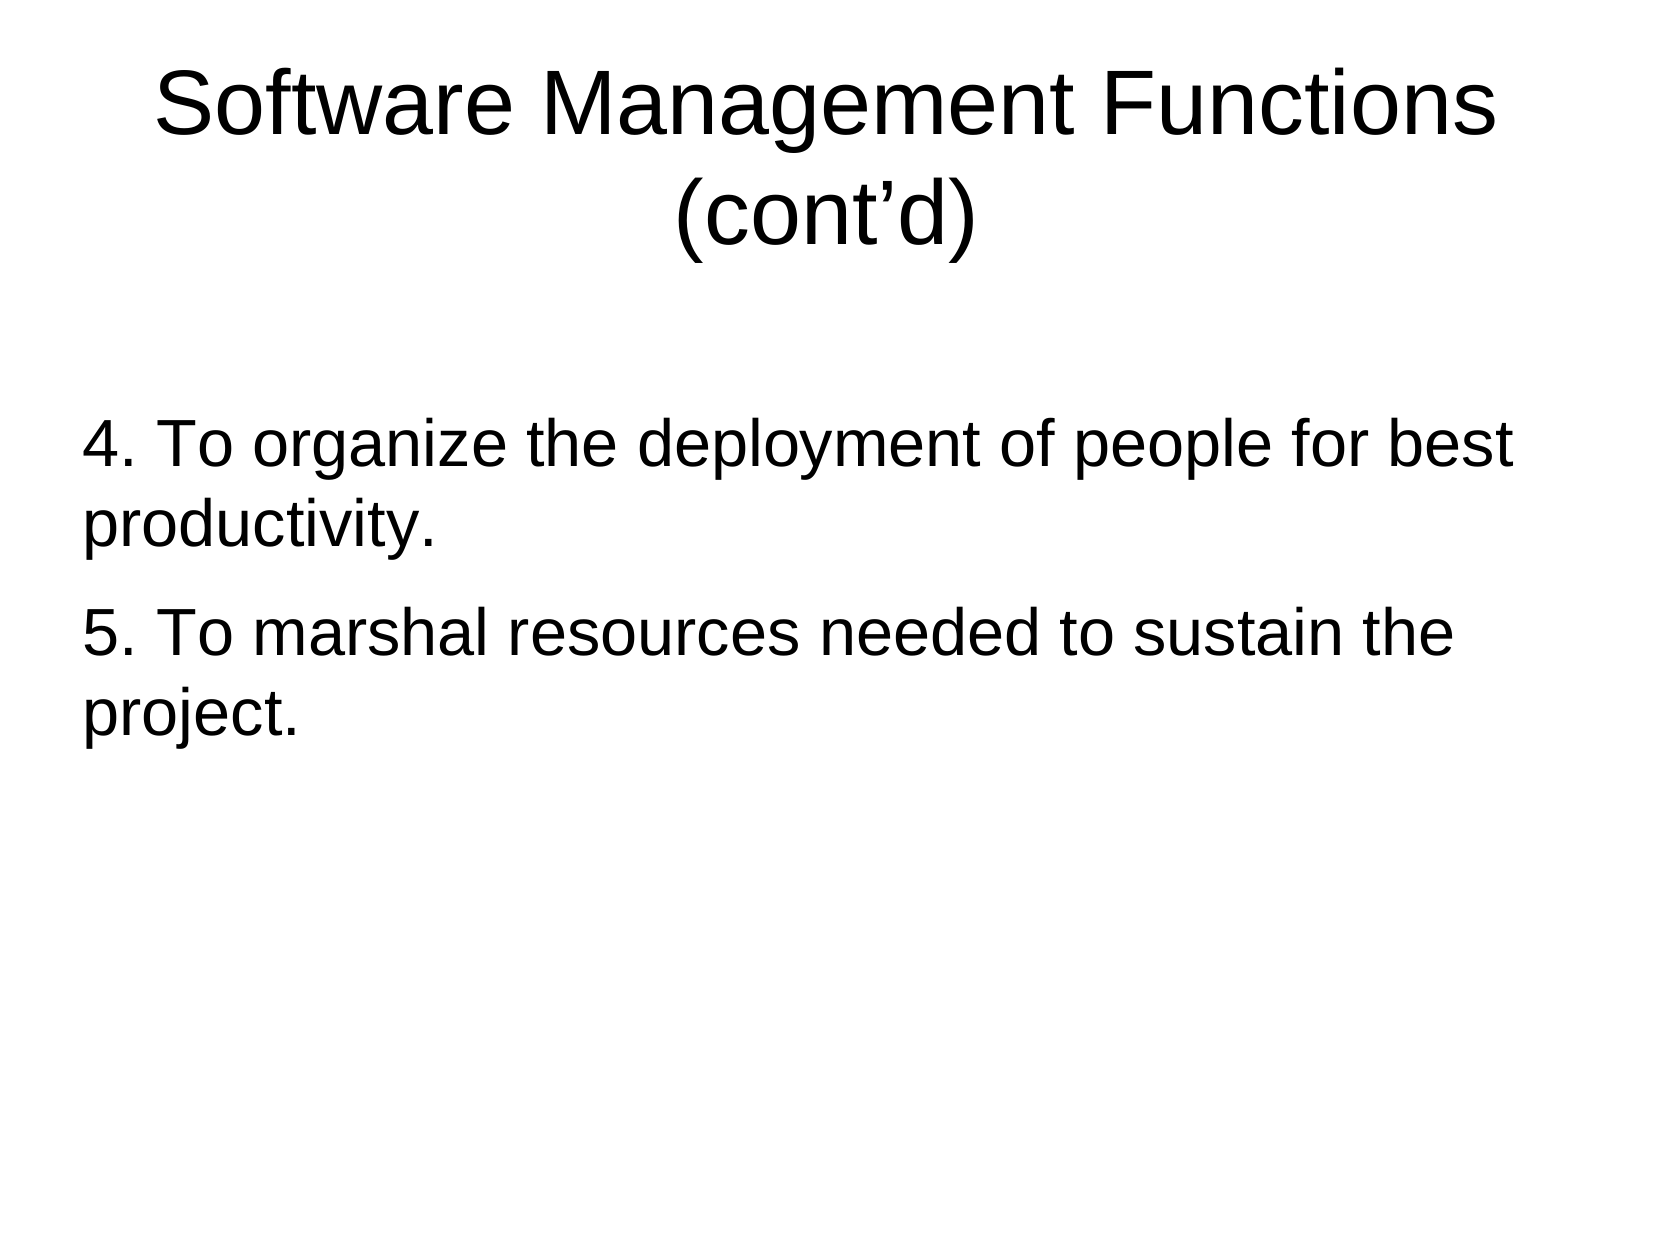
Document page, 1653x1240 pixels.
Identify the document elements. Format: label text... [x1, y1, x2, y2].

text_box Software Management Functions (cont’d) [82, 50, 1571, 256]
text_box 4. To organize the deployment of people for best productivity. 5. To marshal resources needed to sustain the project. [82, 290, 1571, 1010]
